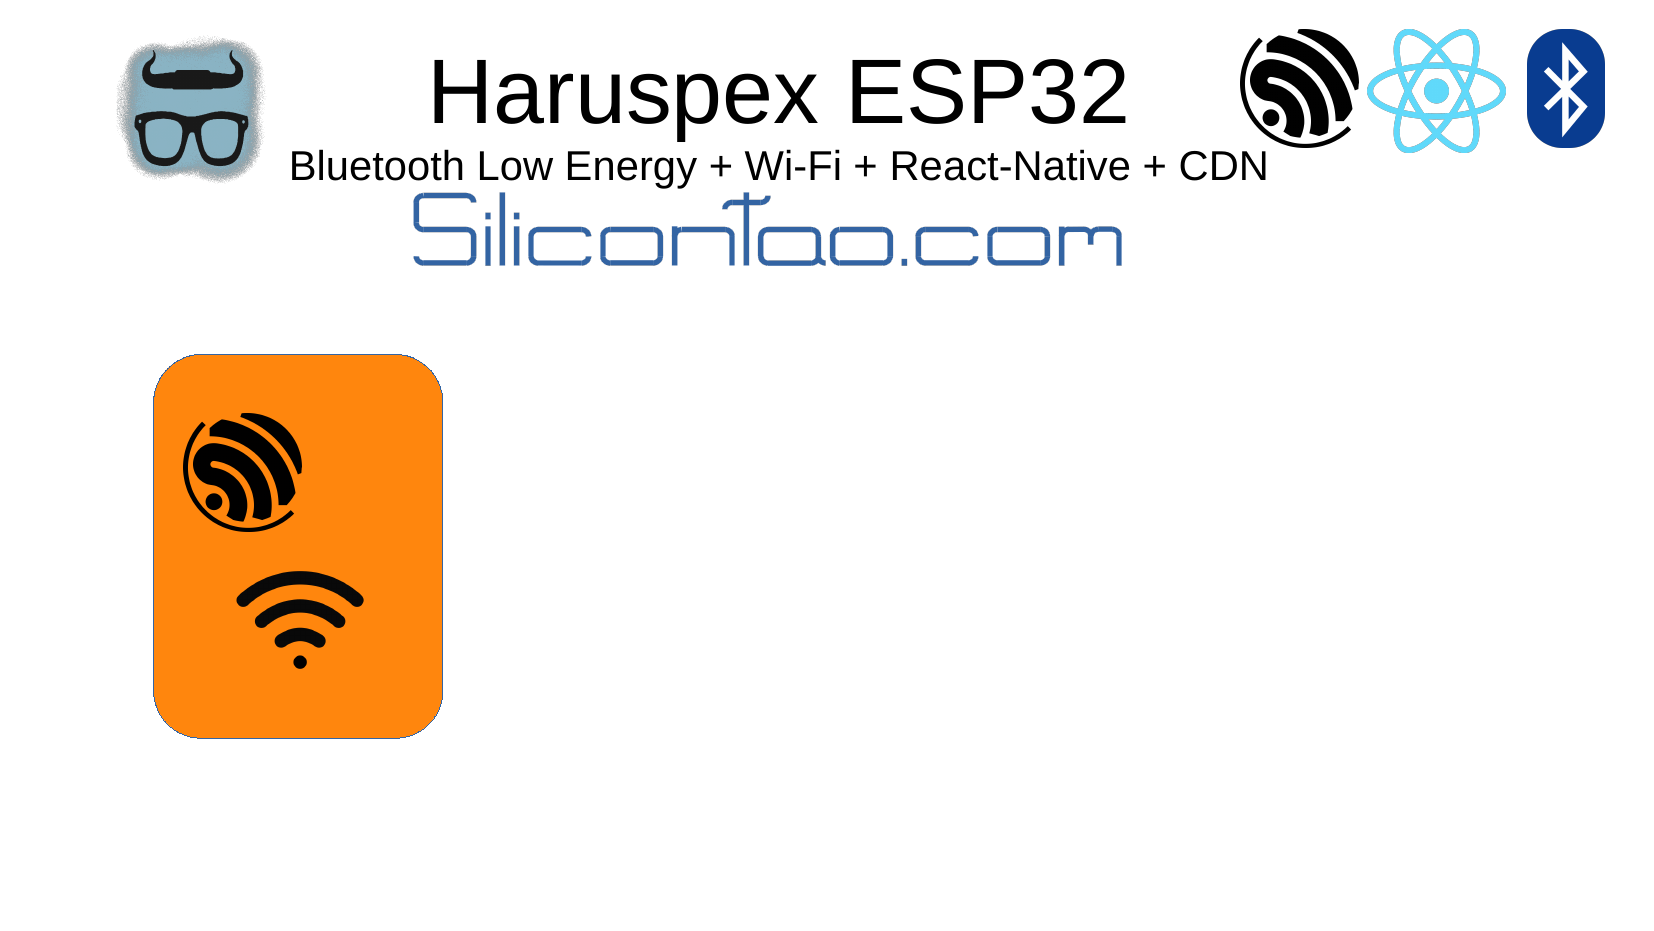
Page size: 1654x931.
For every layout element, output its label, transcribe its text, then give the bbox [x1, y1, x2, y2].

picture [1240, 29, 1359, 148]
picture [1527, 29, 1605, 148]
text_box [153, 354, 443, 739]
picture [183, 413, 384, 739]
title Haruspex ESP32 Bluetooth Low Energy + Wi-Fi + React-Native + CDN [301, 37, 1477, 193]
picture [413, 192, 1122, 266]
picture [1367, 29, 1506, 153]
picture [82, 0, 301, 218]
